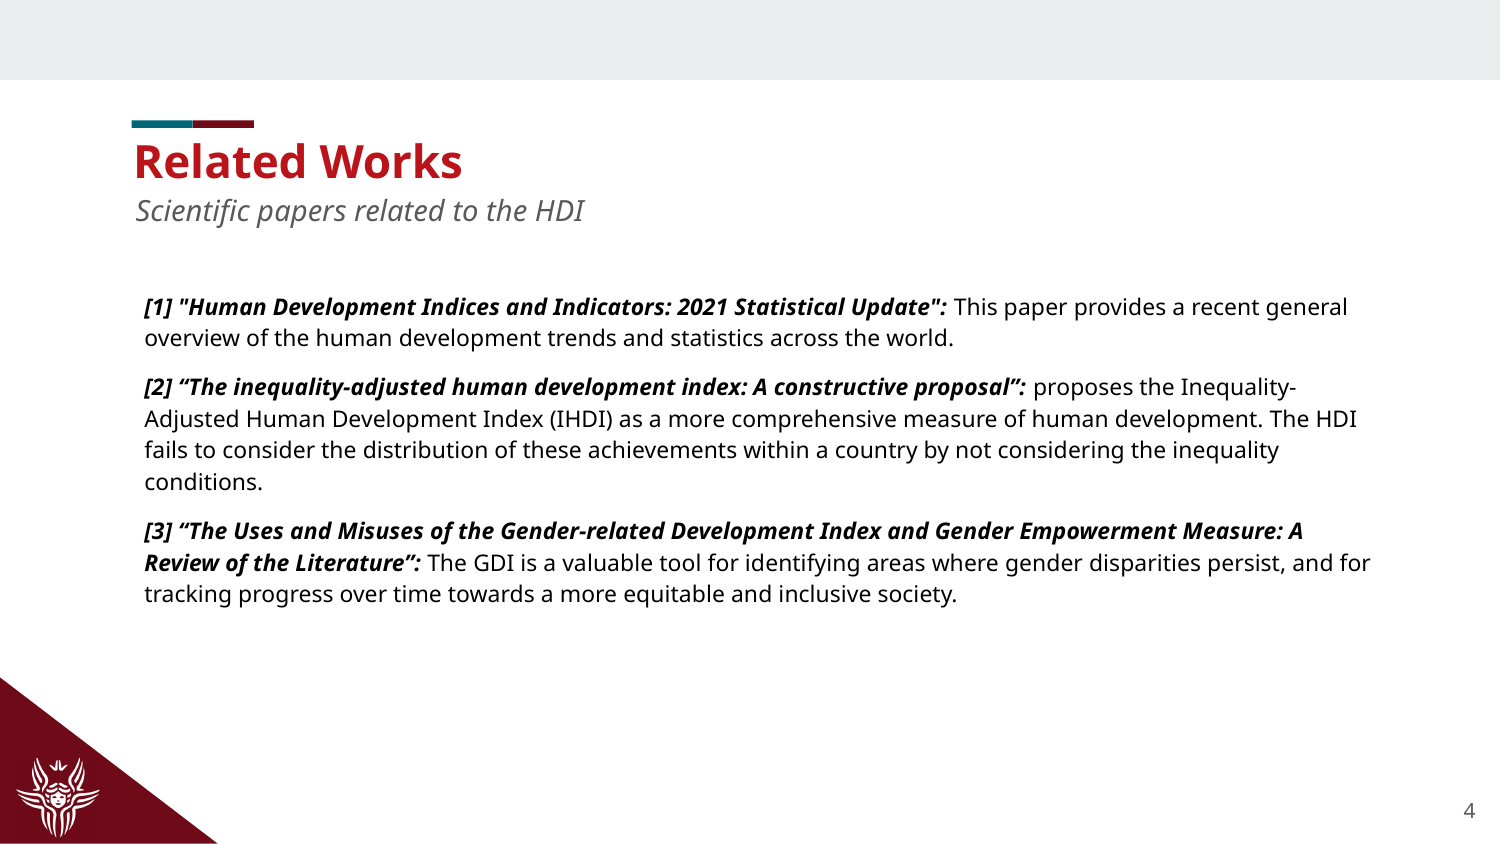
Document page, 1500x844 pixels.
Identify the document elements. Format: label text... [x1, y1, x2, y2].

title Related Works [118, 118, 1380, 206]
list [1] "Human Development Indices and Indicators: 2021 Statistical Update": This paper provides a recent general overview of the human development trends and statistics across the world. [2] “The inequality-adjusted human development index: A constructive proposal”: proposes the Inequality-Adjusted Human Development Index (IHDI) as a more comprehensive measure of human development. The HDI fails to consider the distribution of these achievements within a country by not considering the inequality conditions. [3] “The Uses and Misuses of the Gender‐related Development Index and Gender Empowerment Measure: A Review of the Literature”: The GDI is a valuable tool for identifying areas where gender disparities persist, and for tracking progress over time towards a more equitable and inclusive society. [58, 273, 1400, 676]
slide_number <number> [1400, 779, 1491, 844]
list Scientific papers related to the HDI [120, 172, 1382, 249]
picture [16, 758, 100, 839]
